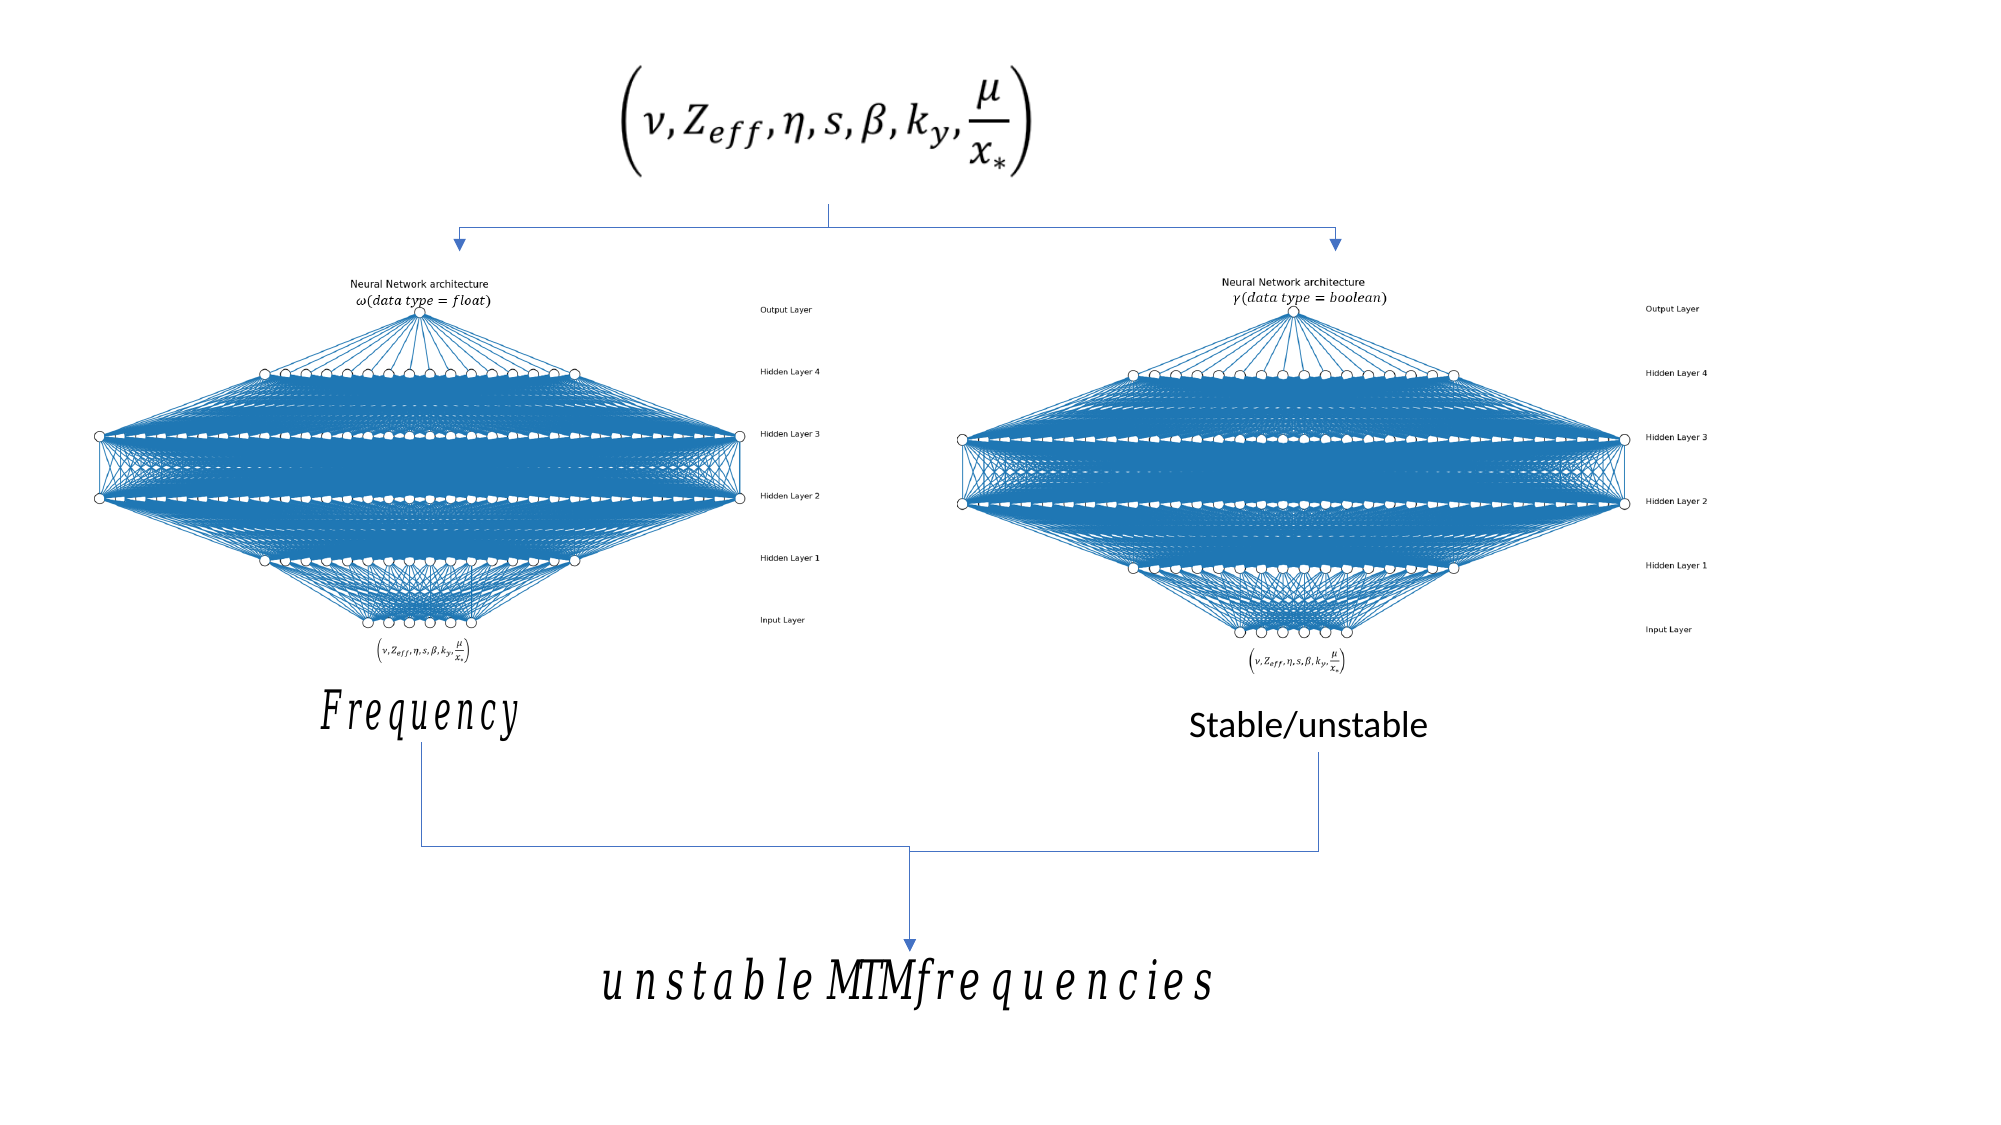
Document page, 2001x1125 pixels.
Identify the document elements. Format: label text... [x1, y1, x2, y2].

picture [90, 251, 829, 665]
chart [599, 951, 1221, 1013]
picture [957, 251, 1714, 676]
picture [609, 38, 1049, 205]
chart [319, 681, 523, 743]
text_box Stable/unstable [1174, 692, 1463, 752]
